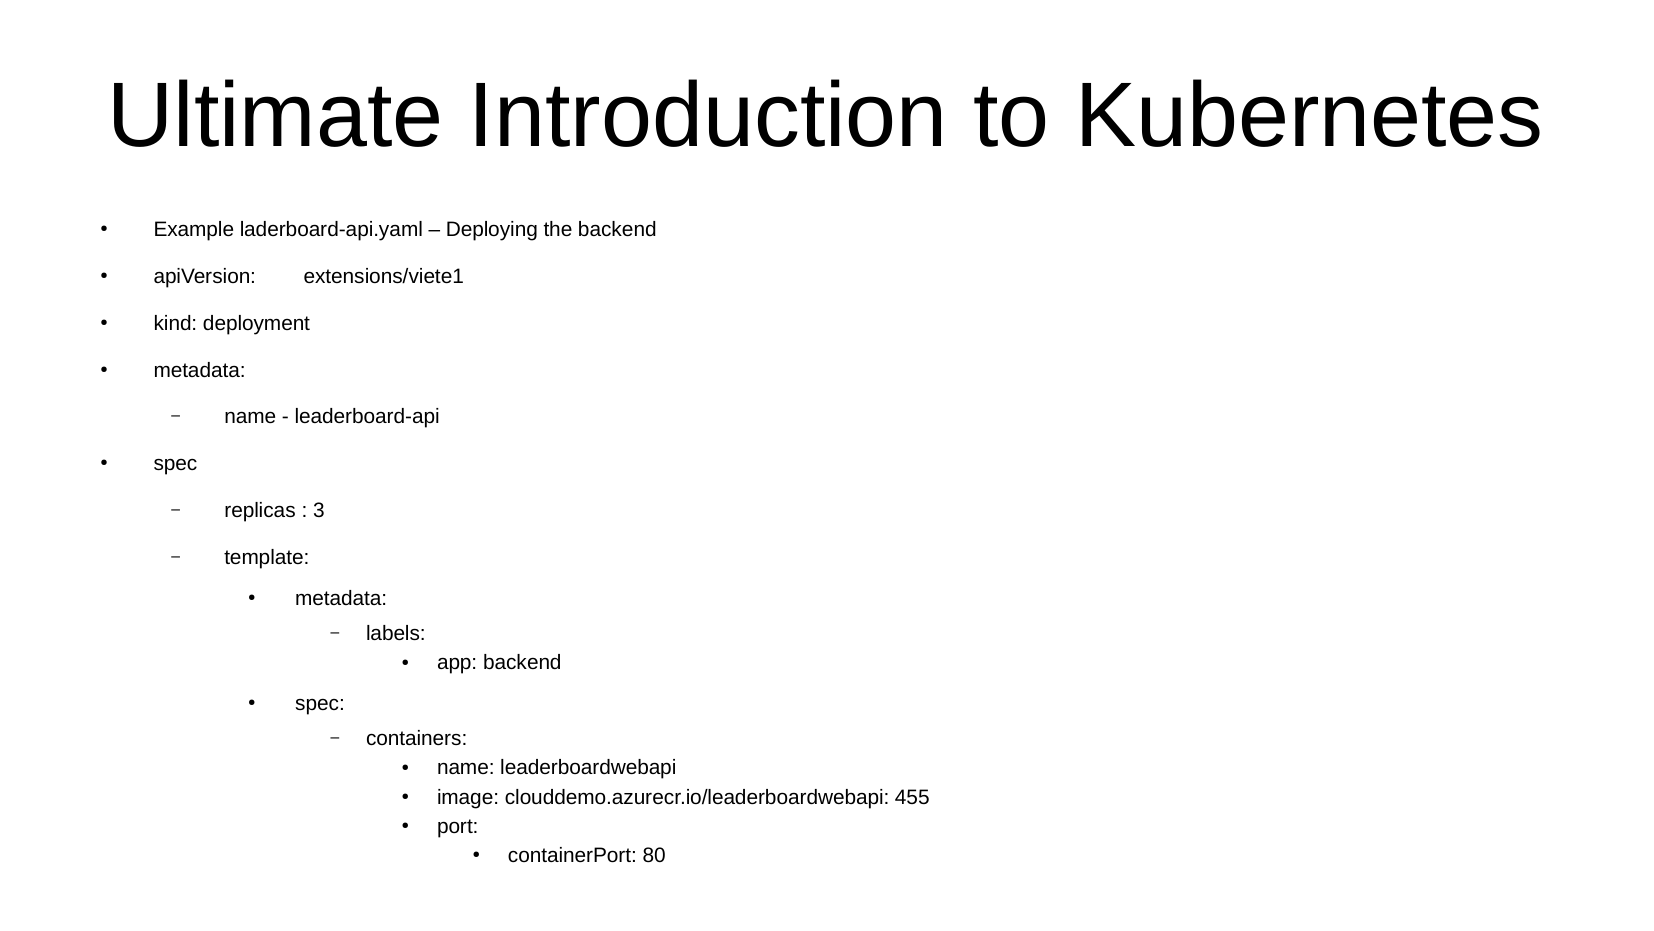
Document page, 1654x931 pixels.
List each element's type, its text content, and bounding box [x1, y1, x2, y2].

title Ultimate Introduction to Kubernetes [82, 37, 1571, 193]
list Example laderboard-api.yaml – Deploying the backend apiVersion: extensions/viete1 kind: deployment metadata: name - leaderboard-api spec replicas : 3 template: metadata: labels: app: backend spec: containers: name: leaderboardwebapi image: clouddemo.azurecr.io/leaderboardwebapi: 455 port: containerPort: 80 [82, 217, 1591, 901]
